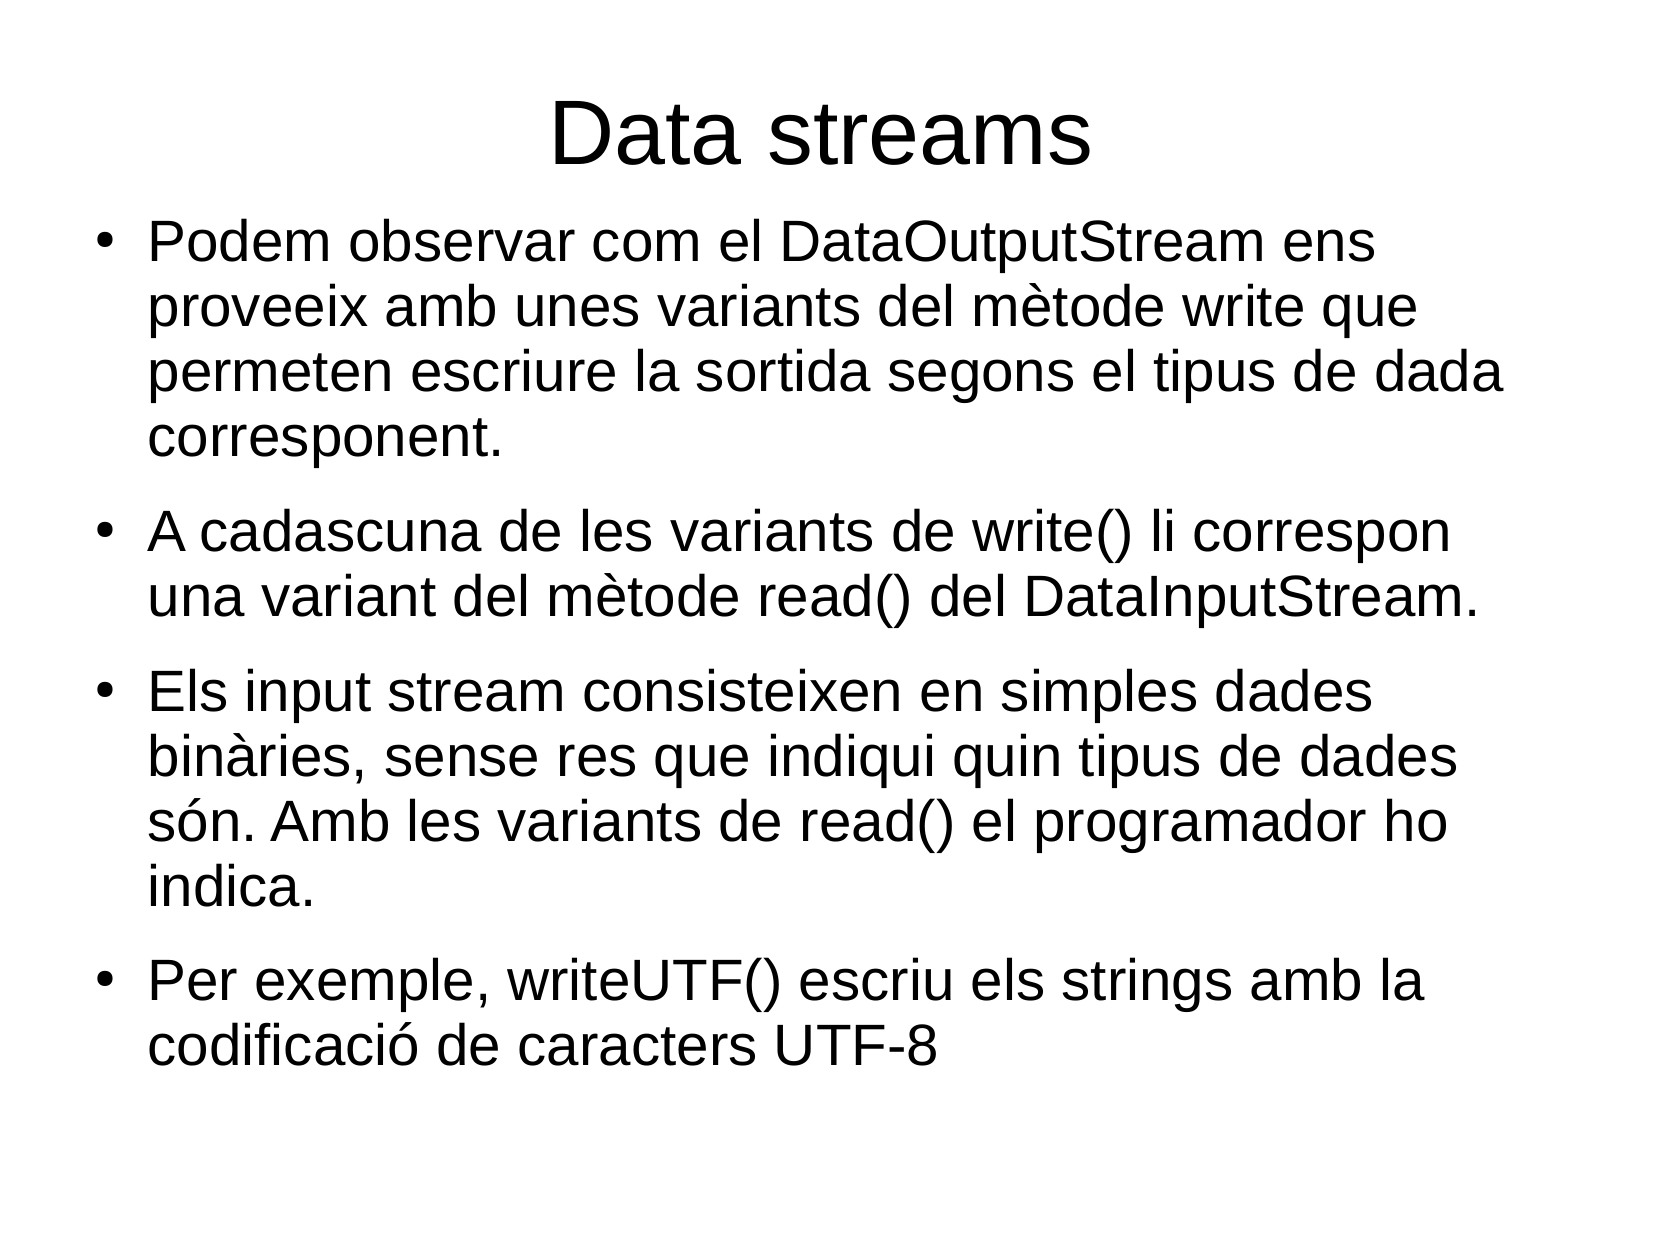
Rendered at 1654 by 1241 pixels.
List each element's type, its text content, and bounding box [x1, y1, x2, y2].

title Data streams [76, 29, 1565, 209]
list Podem observar com el DataOutputStream ens proveeix amb unes variants del mètode write que permeten escriure la sortida segons el tipus de dada corresponent. A cadascuna de les variants de write() li correspon una variant del mètode read() del DataInputStream. Els input stream consisteixen en simples dades binàries, sense res que indiqui quin tipus de dades són. Amb les variants de read() el programador ho indica. Per exemple, writeUTF() escriu els strings amb la codificació de caracters UTF-8 [76, 209, 1565, 1180]
